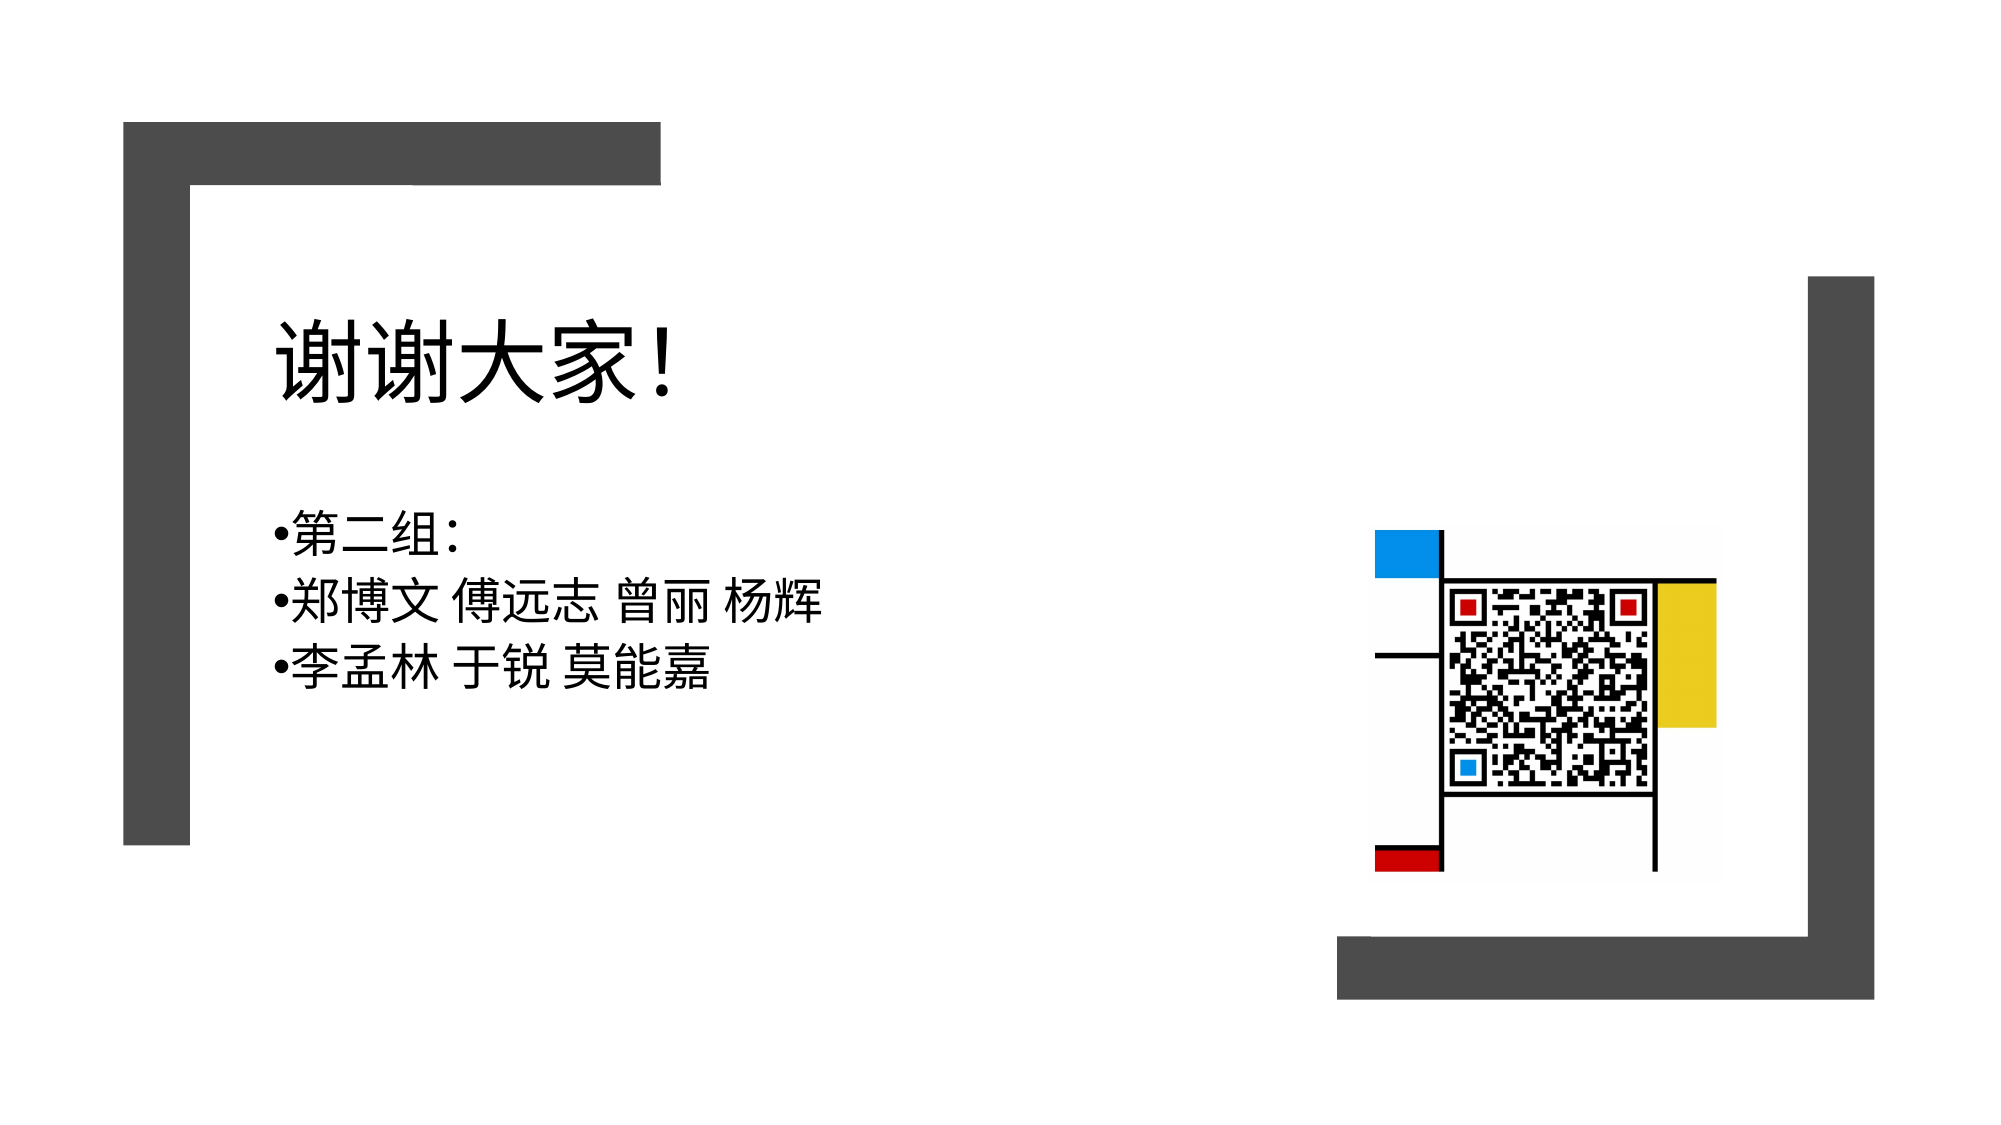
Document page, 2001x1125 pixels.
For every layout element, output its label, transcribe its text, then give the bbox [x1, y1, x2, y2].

picture [1368, 523, 1724, 884]
text_box 第二组： 郑博文 傅远志 曾丽 杨辉 李孟林 于锐 莫能嘉 [257, 501, 1253, 903]
text_box [1337, 276, 1875, 1000]
title 谢谢大家！ [257, 258, 1755, 476]
text_box [123, 122, 661, 846]
